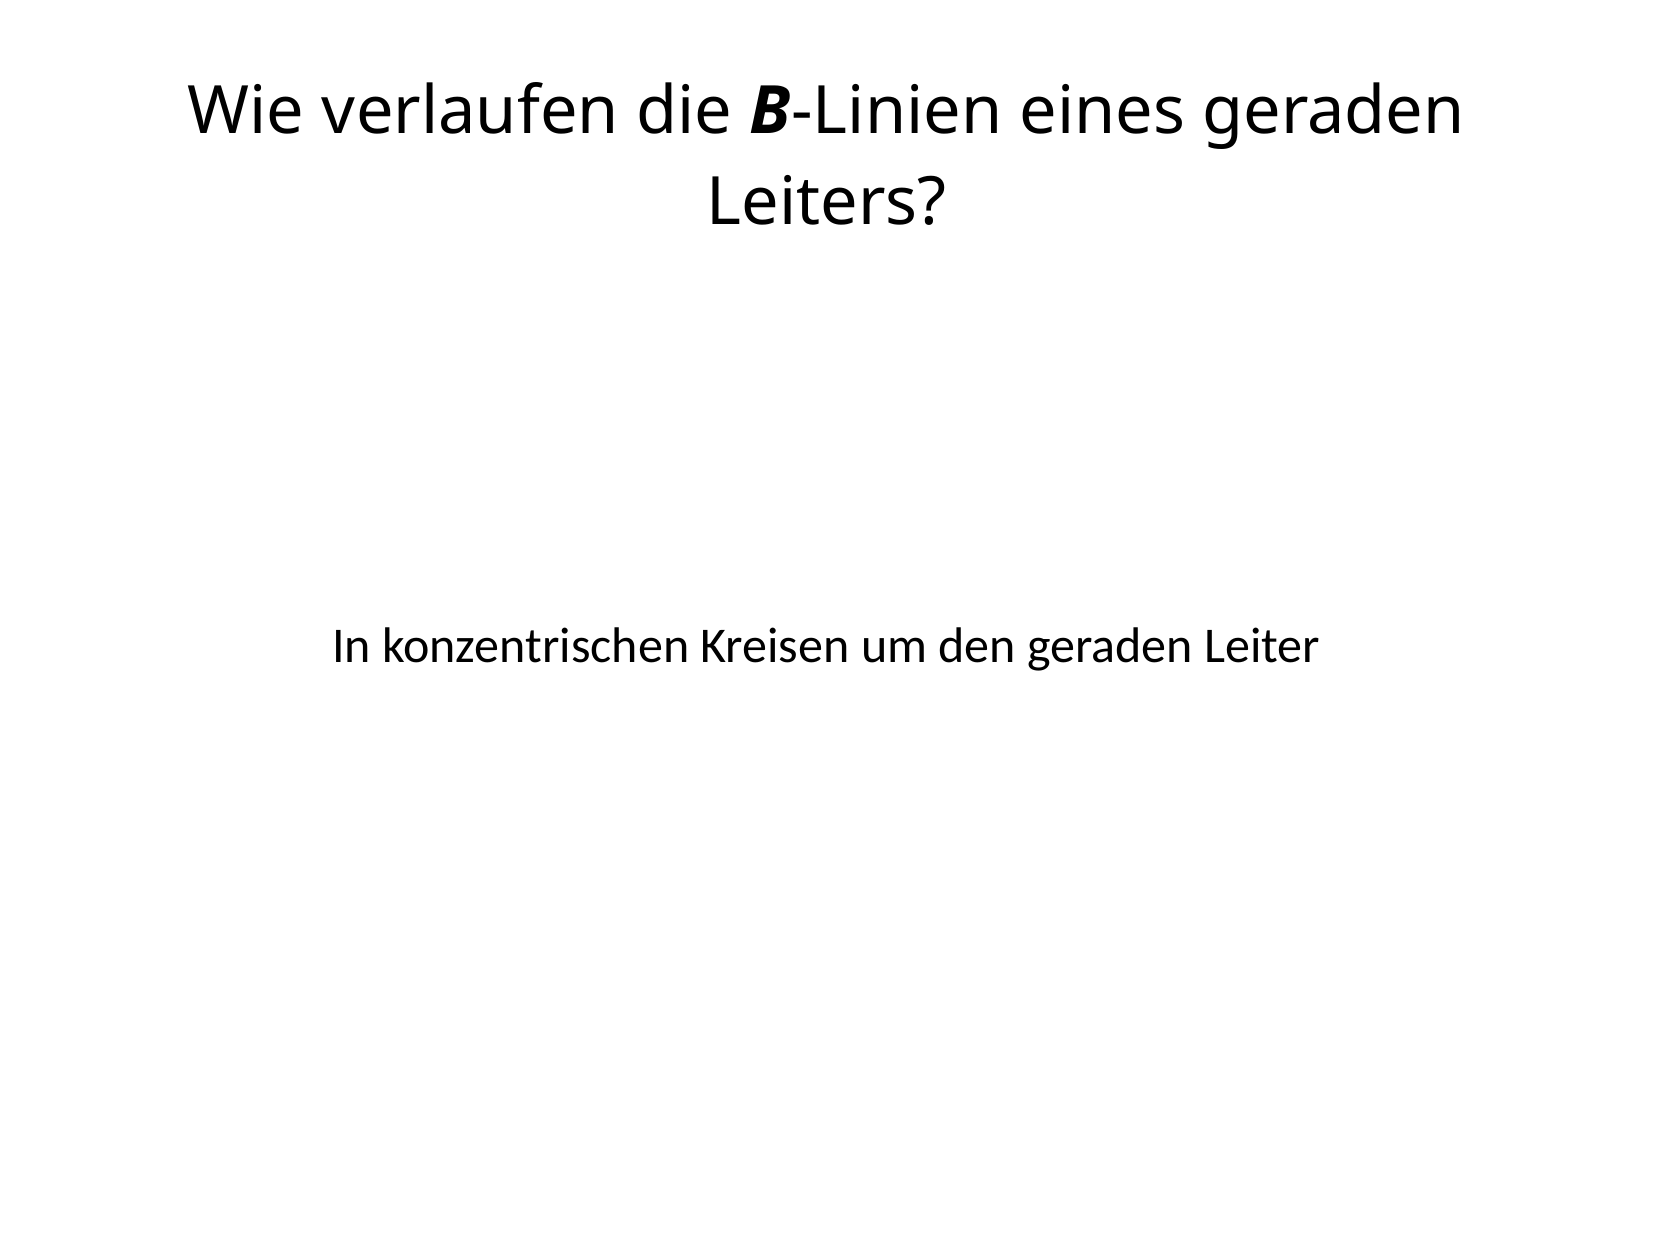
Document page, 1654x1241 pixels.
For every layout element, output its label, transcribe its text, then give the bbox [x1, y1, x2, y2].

title Wie verlaufen die B-Linien eines geraden Leiters? [82, 49, 1571, 257]
subtitle In konzentrischen Kreisen um den geraden Leiter [82, 290, 1571, 1010]
